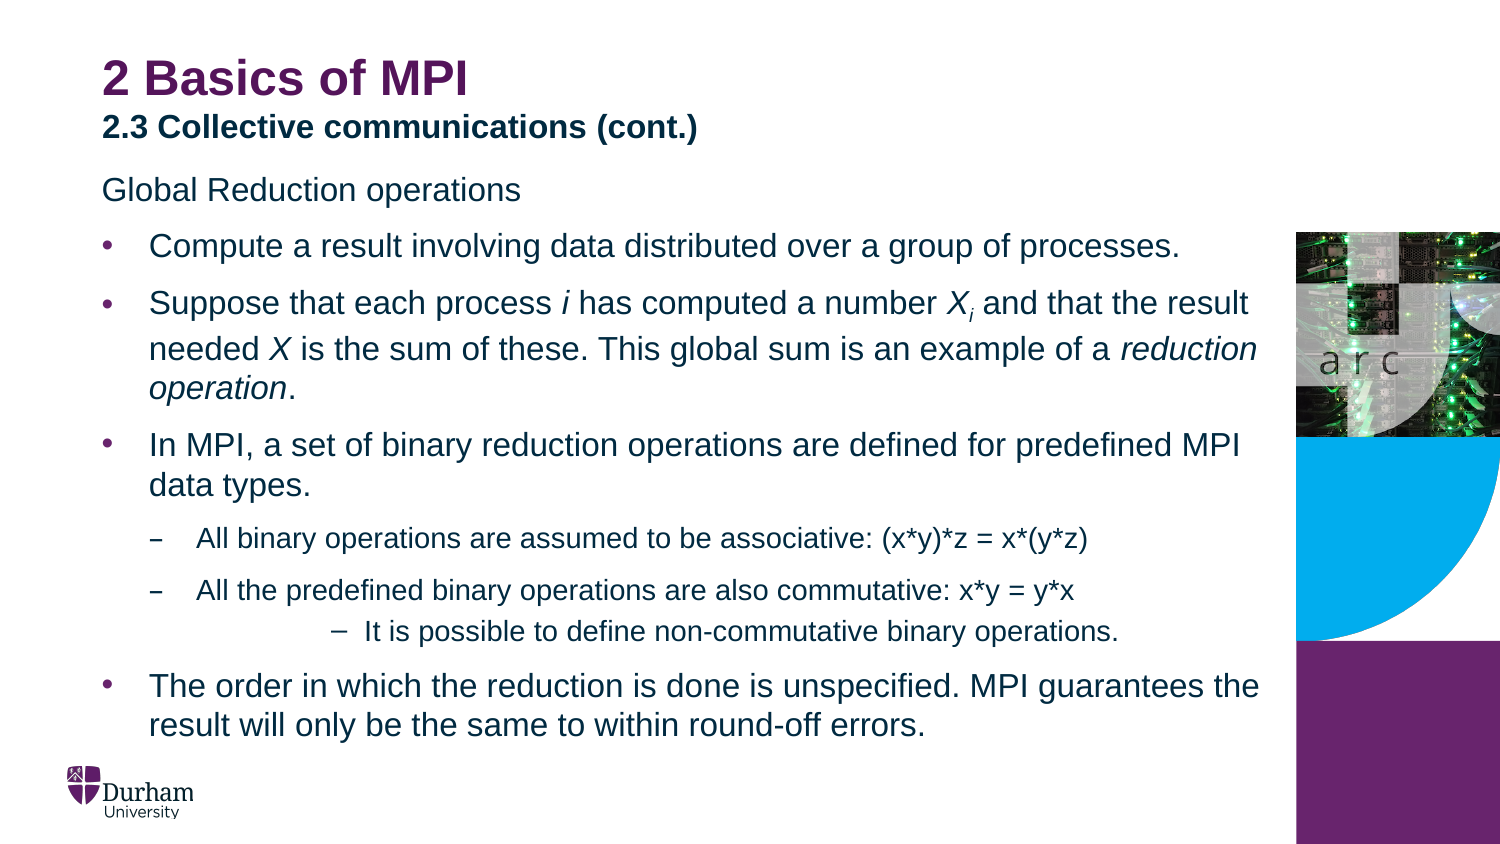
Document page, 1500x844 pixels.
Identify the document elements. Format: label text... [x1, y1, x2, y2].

picture [1332, 467, 1500, 640]
picture [67, 766, 193, 819]
picture [1296, 232, 1500, 436]
list Global Reduction operations Compute a result involving data distributed over a group of processes. Suppose that each process i has computed a number Xi and that the result needed X is the sum of these. This global sum is an example of a reduction operation. In MPI, a set of binary reduction operations are defined for predefined MPI data types. All binary operations are assumed to be associative: (x*y)*z = x*(y*z) All the predefined binary operations are also commutative: x*y = y*x It is possible to define non-commutative binary operations. The order in which the reduction is done is unspecified. MPI guarantees the result will only be the same to within round-off errors. [101, 168, 1285, 754]
text_box [1296, 640, 1500, 844]
title 2 Basics of MPI 2.3 Collective communications (cont.) [101, 45, 1399, 187]
